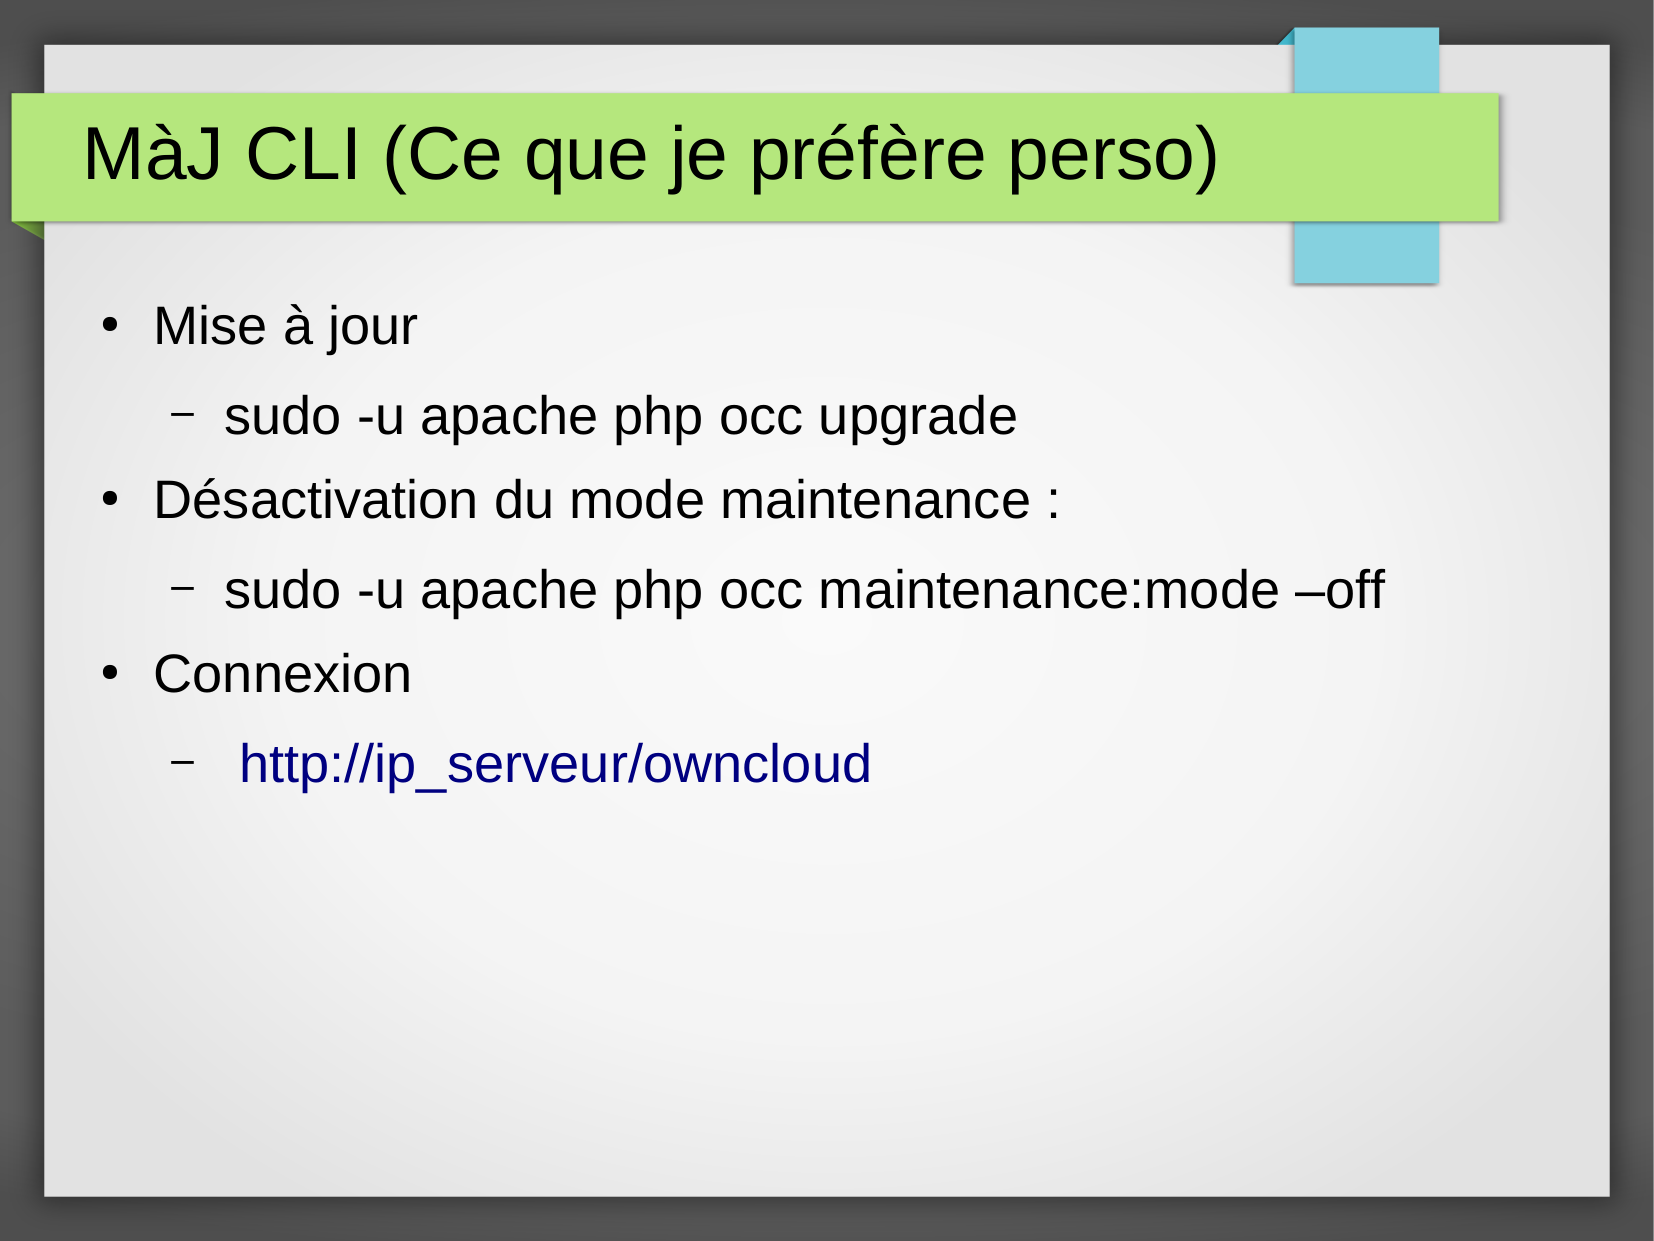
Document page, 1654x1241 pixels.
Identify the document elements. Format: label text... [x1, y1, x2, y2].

list Mise à jour sudo -u apache php occ upgrade Désactivation du mode maintenance : sudo -u apache php occ maintenance:mode –off Connexion http://ip_serveur/owncloud [82, 295, 1571, 1182]
picture [0, 0, 1654, 1241]
title MàJ CLI (Ce que je préfère perso) [82, 94, 1264, 213]
